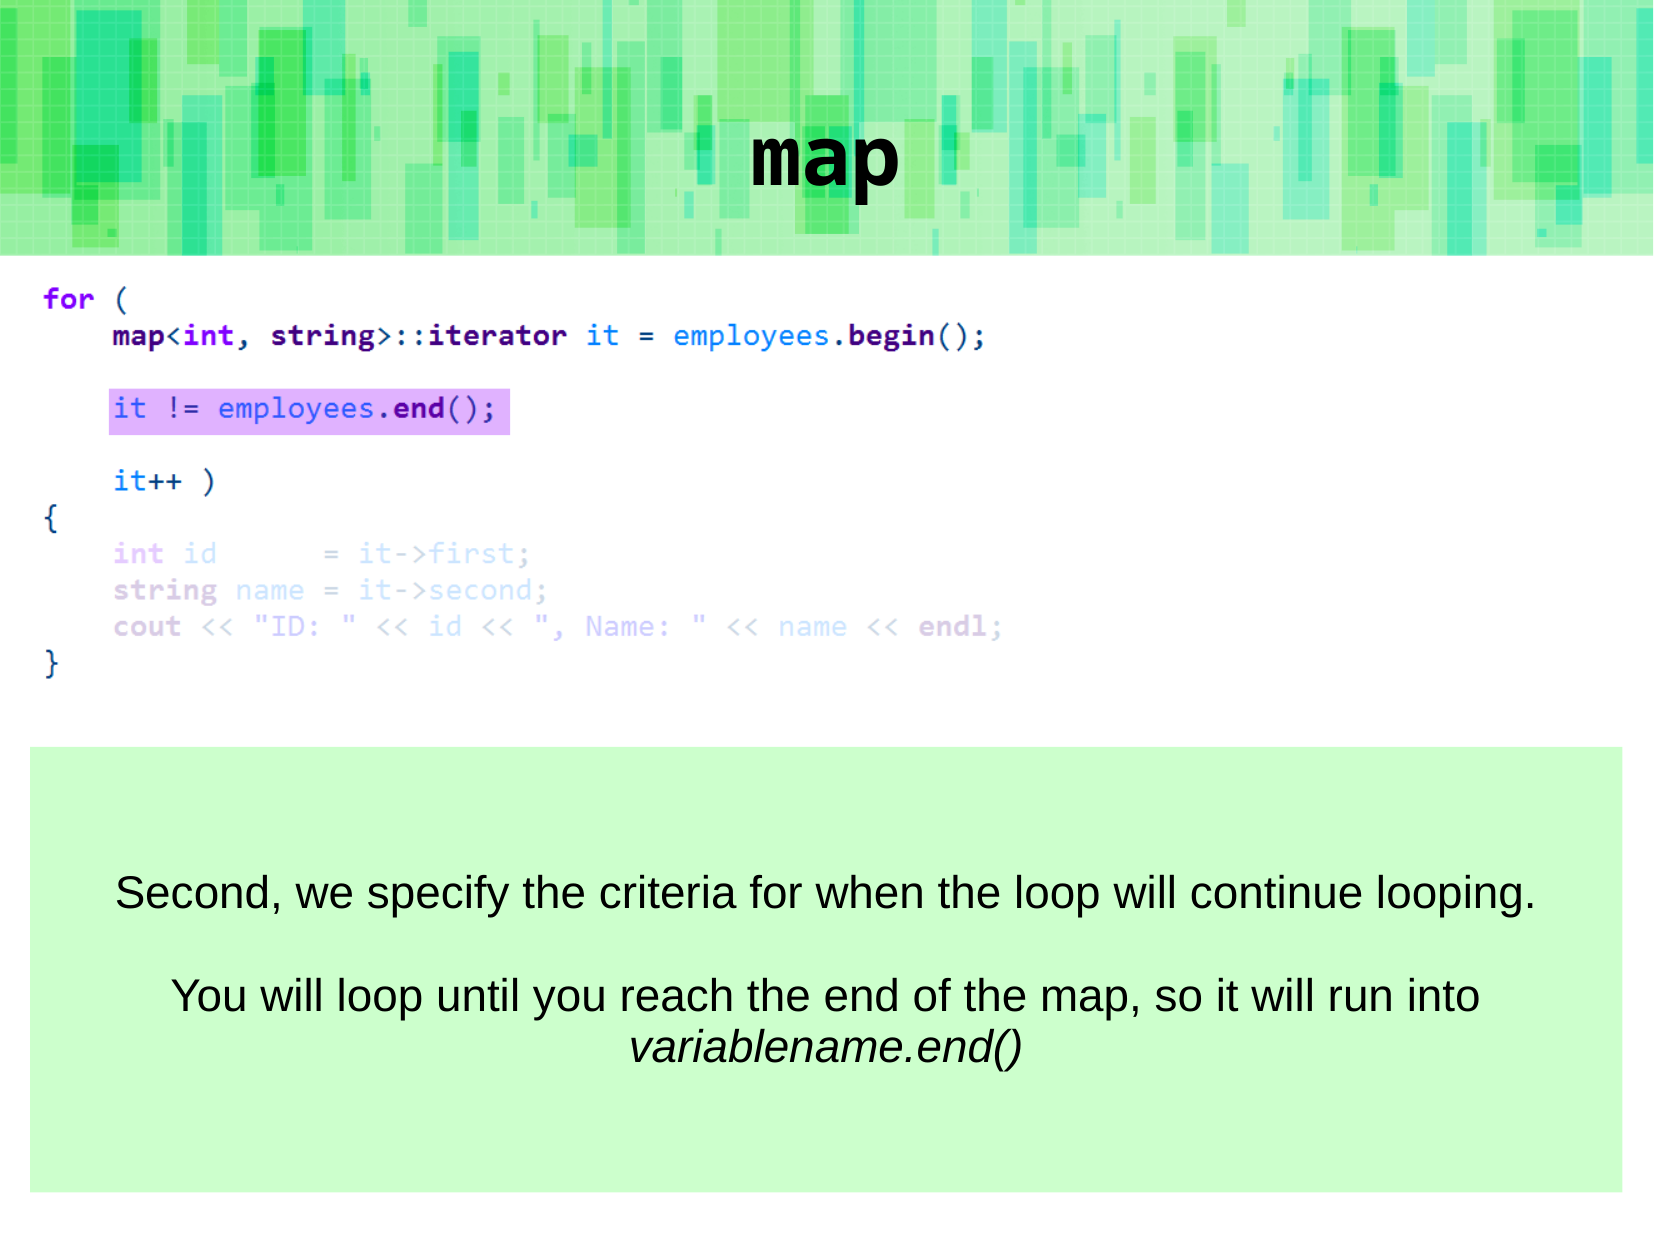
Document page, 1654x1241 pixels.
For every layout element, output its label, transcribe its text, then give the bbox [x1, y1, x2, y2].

picture [0, 0, 1654, 1241]
text_box [108, 388, 511, 436]
text_box [99, 529, 1014, 652]
title map [82, 49, 1571, 257]
text_box Second, we specify the criteria for when the loop will continue looping. You will loop until you reach the end of the map, so it will run into variablename.end() [30, 746, 1623, 1193]
